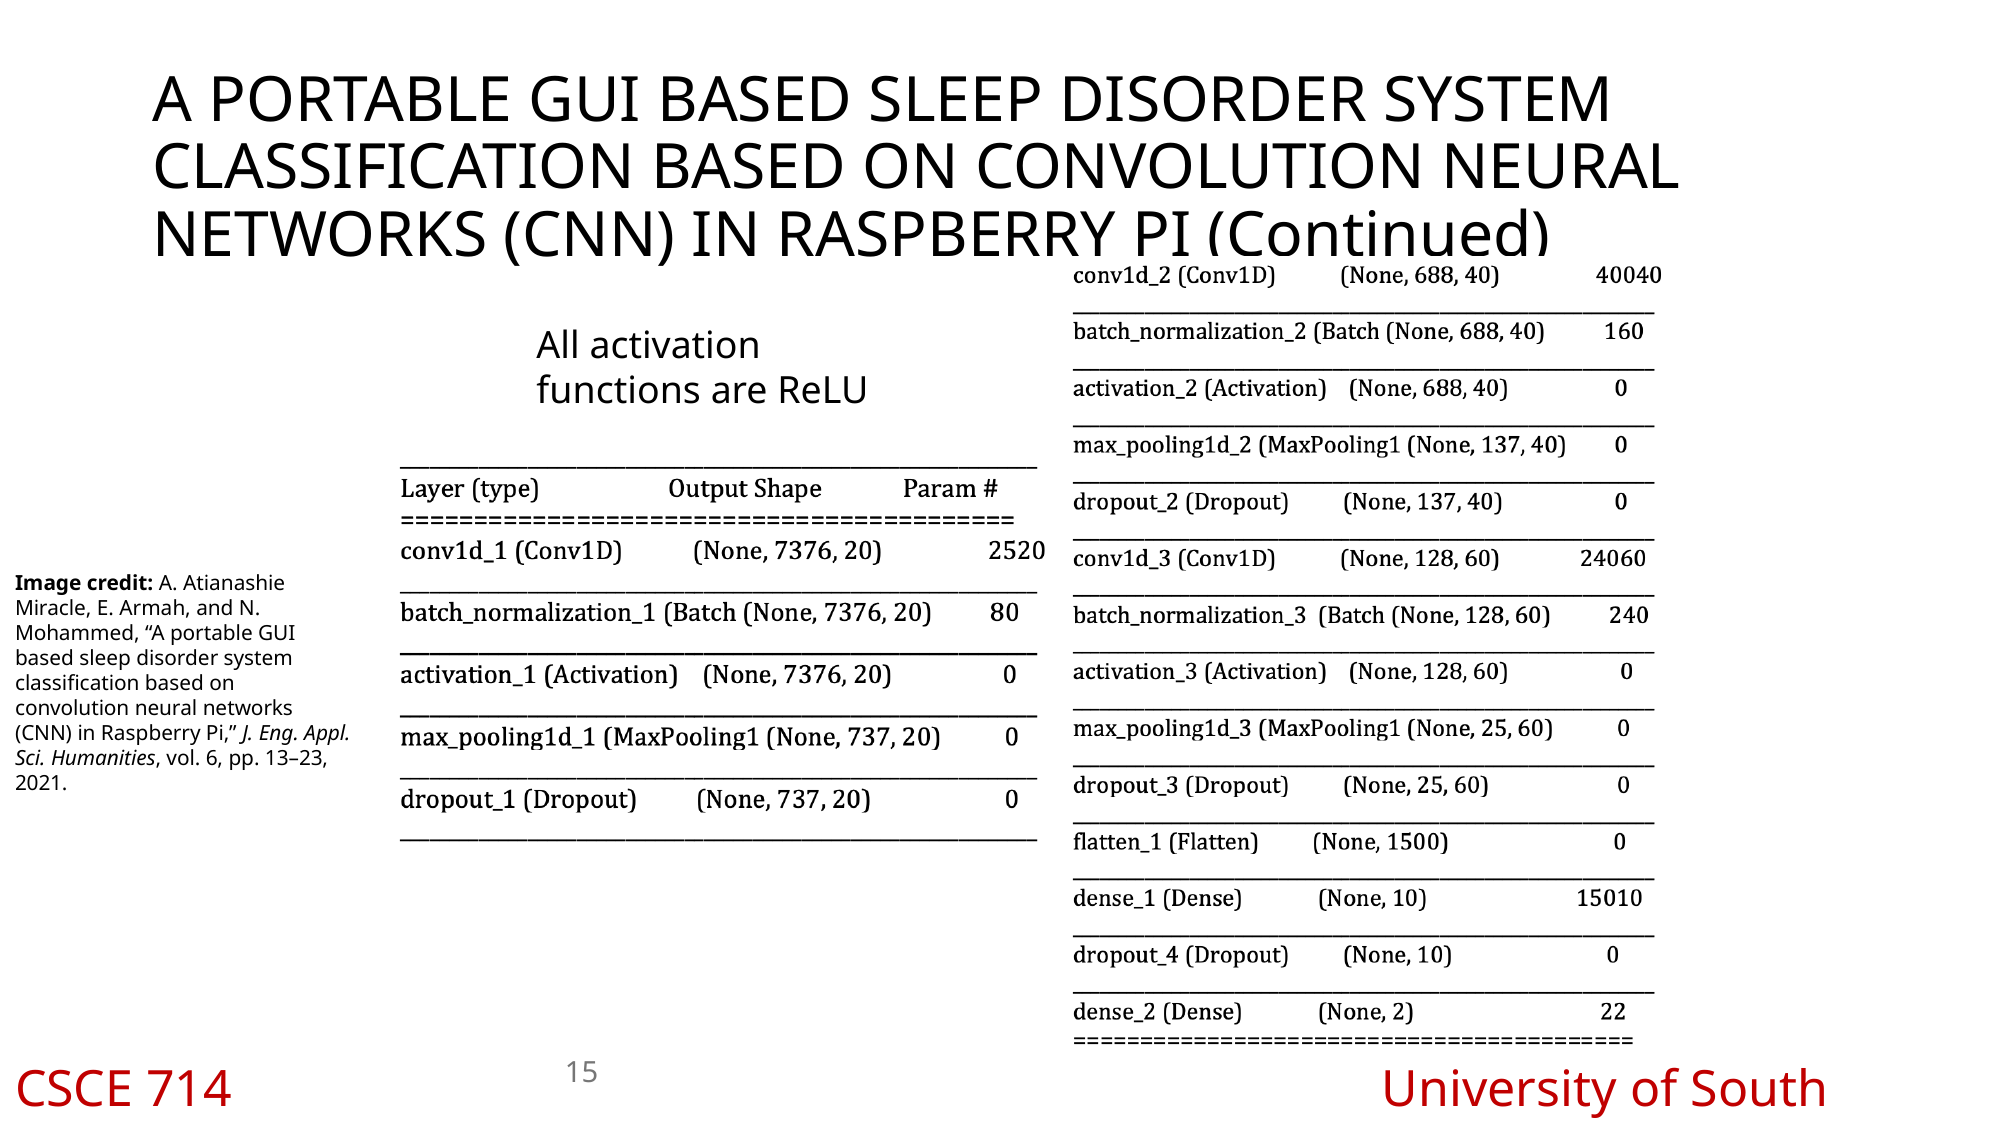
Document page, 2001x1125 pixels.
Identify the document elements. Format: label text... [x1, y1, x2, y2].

text_box All activation functions are ReLU [521, 313, 934, 420]
text_box [549, 1042, 1000, 1103]
picture [1067, 256, 1667, 1050]
picture [384, 453, 1051, 853]
text_box Image credit: A. Atianashie Miracle, E. Armah, and N. Mohammed, “A portable GUI based sleep disorder system classification based on convolution neural networks (CNN) in Raspberry Pi,” J. Eng. Appl. Sci. Humanities, vol. 6, pp. 13–23, 2021. [0, 562, 369, 800]
title A PORTABLE GUI BASED SLEEP DISORDER SYSTEM CLASSIFICATION BASED ON CONVOLUTION NEURAL NETWORKS (CNN) IN RASPBERRY PI (Continued) [137, 59, 1863, 278]
text_box CSCE 714 [0, 1049, 249, 1125]
text_box University of South Carolina [1366, 1049, 2000, 1125]
